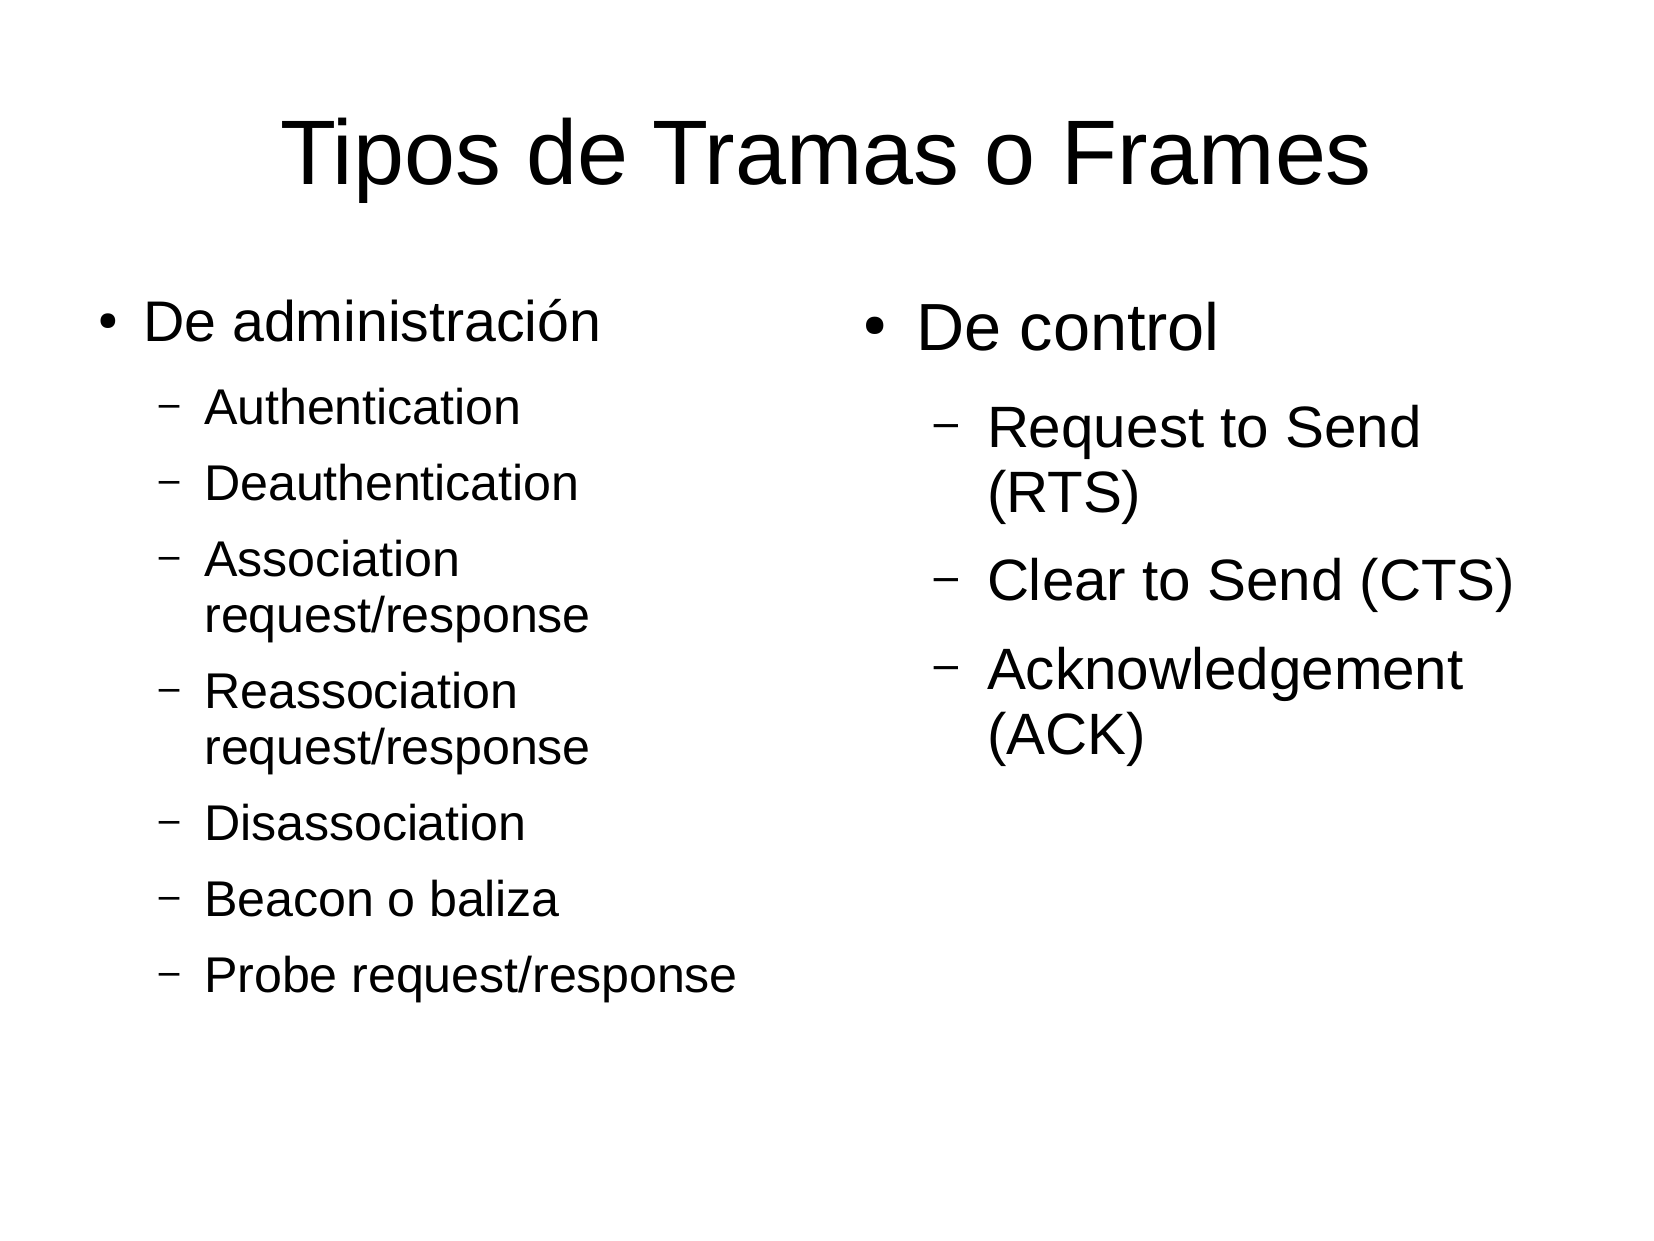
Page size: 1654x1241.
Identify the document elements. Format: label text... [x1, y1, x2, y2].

list De administración Authentication Deauthentication Association request/response Reassociation request/response Disassociation Beacon o baliza Probe request/response [82, 290, 809, 1010]
title Tipos de Tramas o Frames [82, 49, 1571, 257]
list De control Request to Send (RTS) Clear to Send (CTS) Acknowledgement (ACK) [845, 290, 1572, 1010]
